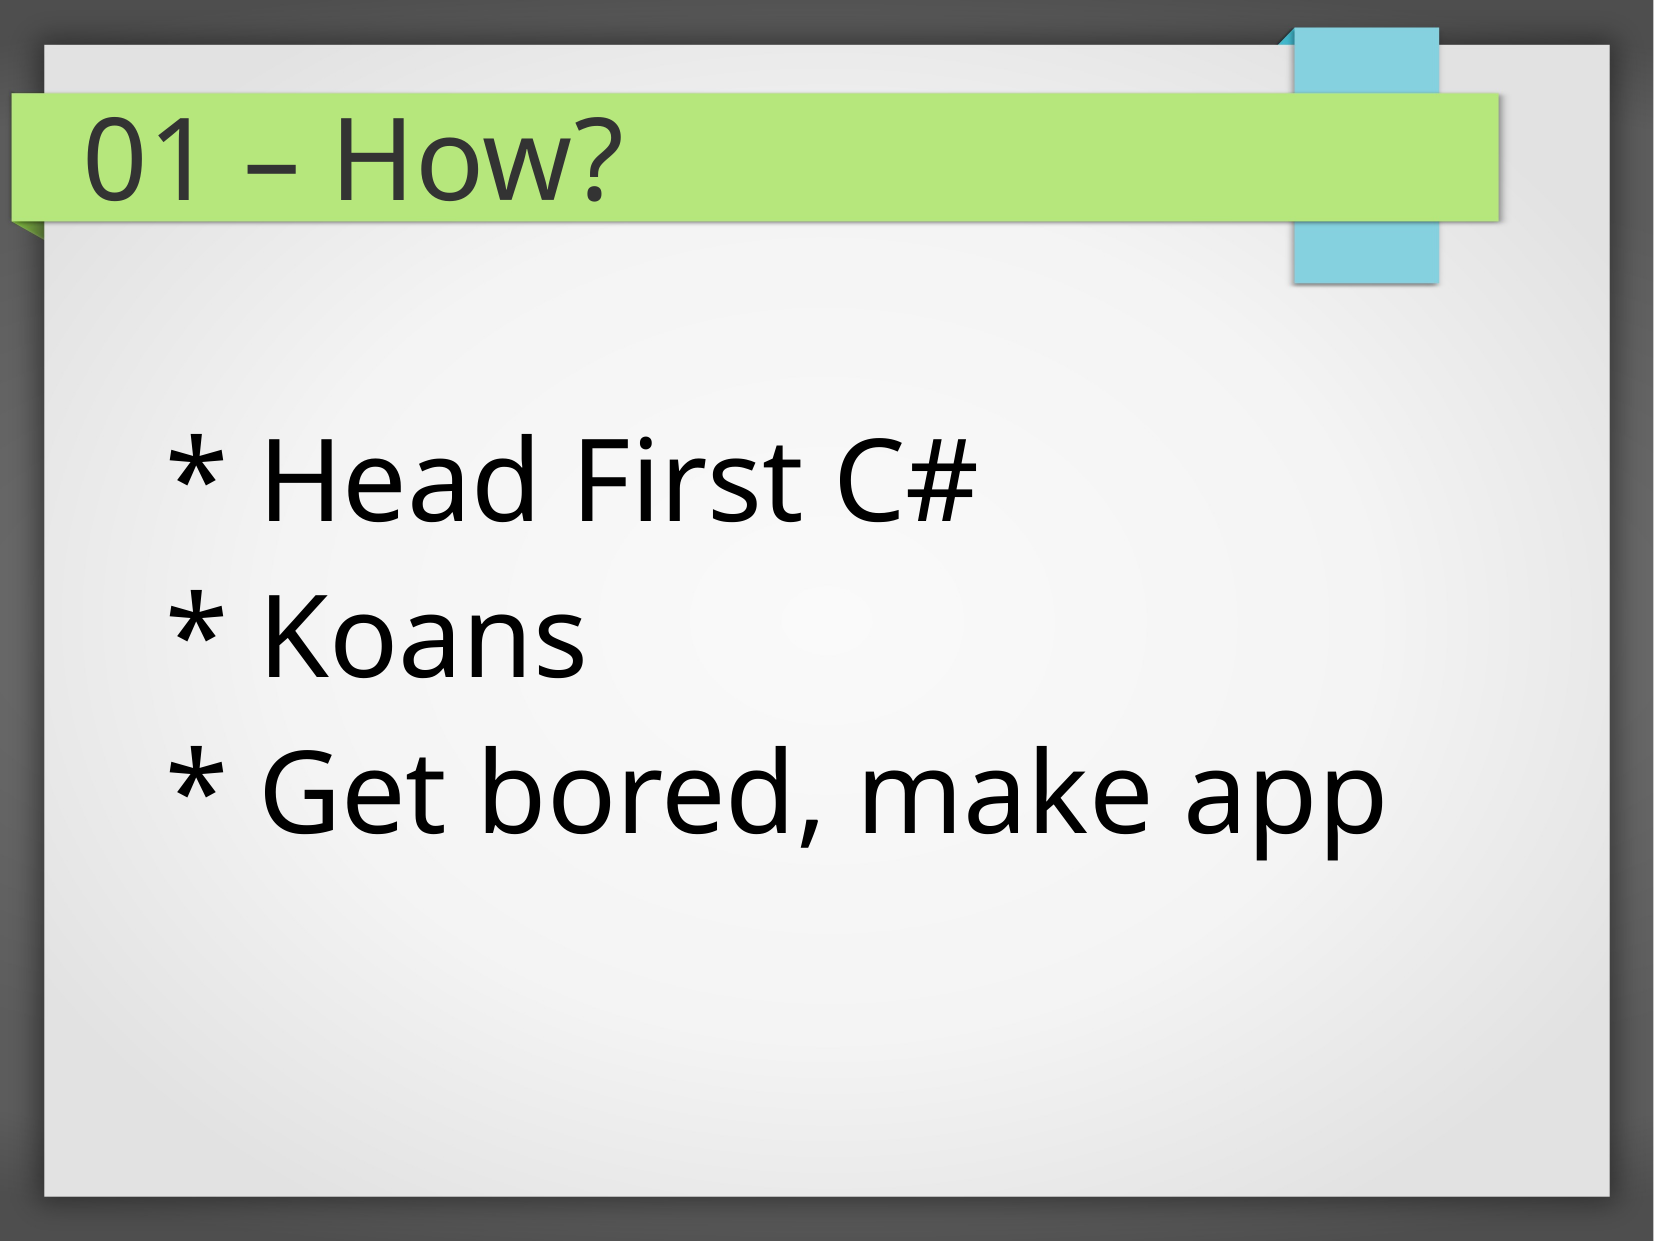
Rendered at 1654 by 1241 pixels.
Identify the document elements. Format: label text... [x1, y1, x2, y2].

picture [0, 0, 1654, 1241]
subtitle * Head First C# * Koans * Get bored, make app [165, 243, 1538, 1189]
title 01 – How? [82, 102, 1465, 209]
